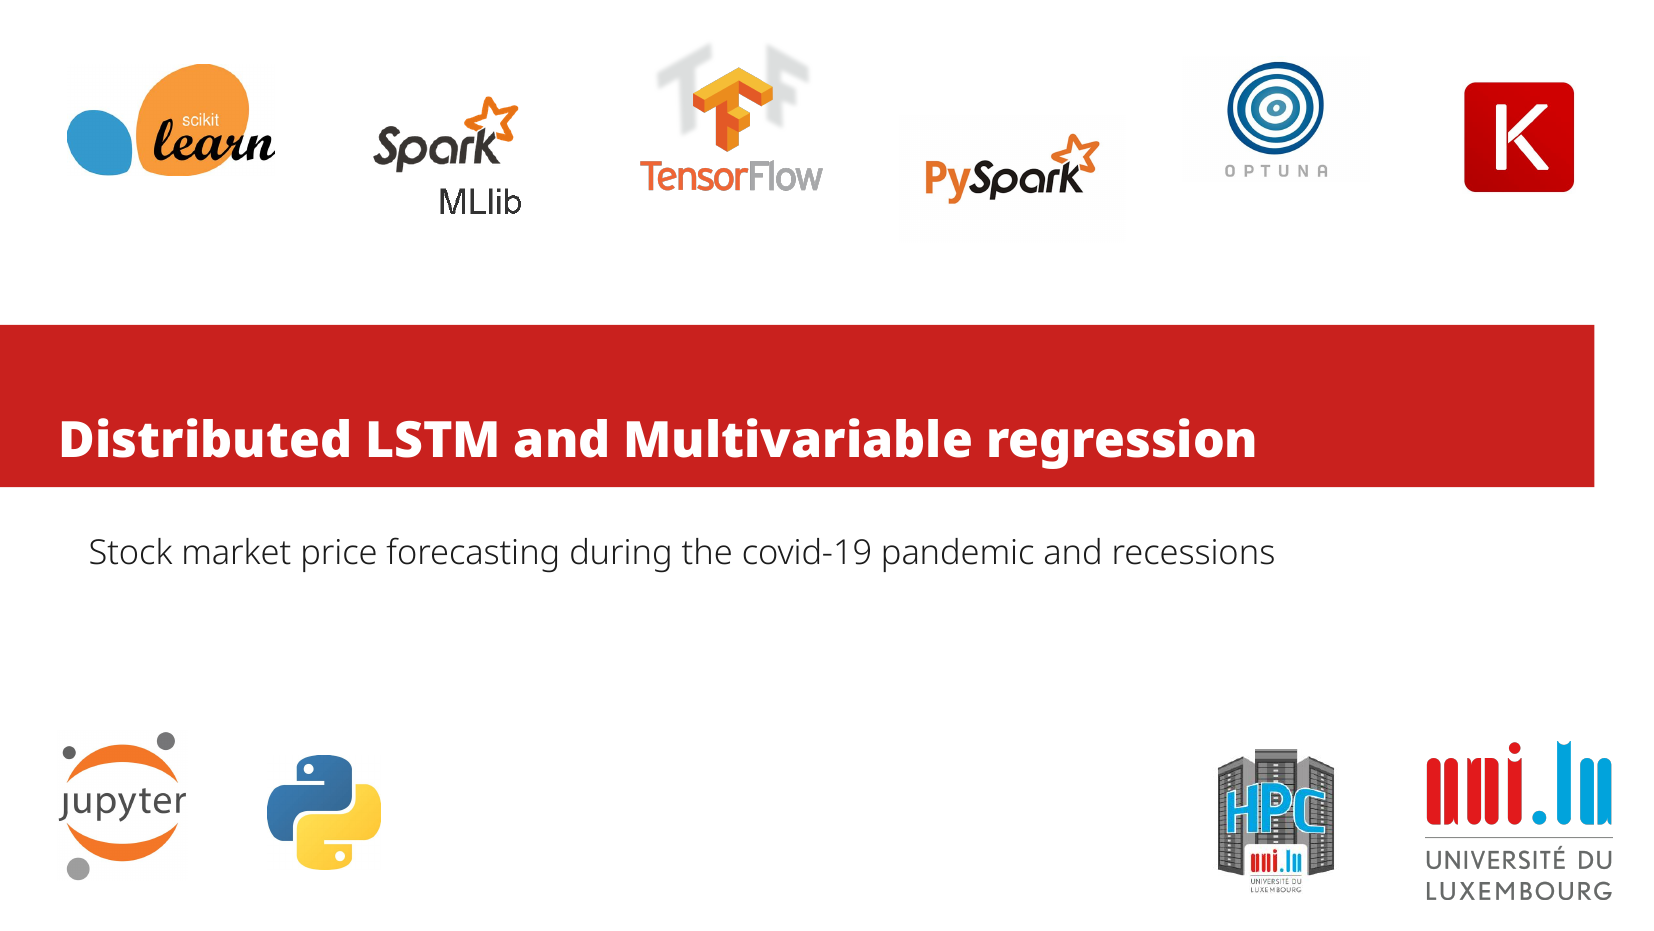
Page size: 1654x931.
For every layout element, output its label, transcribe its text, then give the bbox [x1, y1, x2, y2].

picture [899, 115, 1126, 243]
picture [1182, 56, 1370, 182]
picture [57, 730, 188, 881]
picture [1462, 80, 1576, 194]
picture [337, 59, 563, 263]
picture [267, 755, 381, 870]
title Distributed LSTM and Multivariable regression [59, 354, 1565, 473]
picture [67, 64, 275, 176]
subtitle Stock market price forecasting during the covid-19 pandemic and recessions [88, 528, 1565, 839]
picture [637, 37, 826, 194]
picture [1200, 749, 1351, 901]
picture [1425, 741, 1613, 901]
